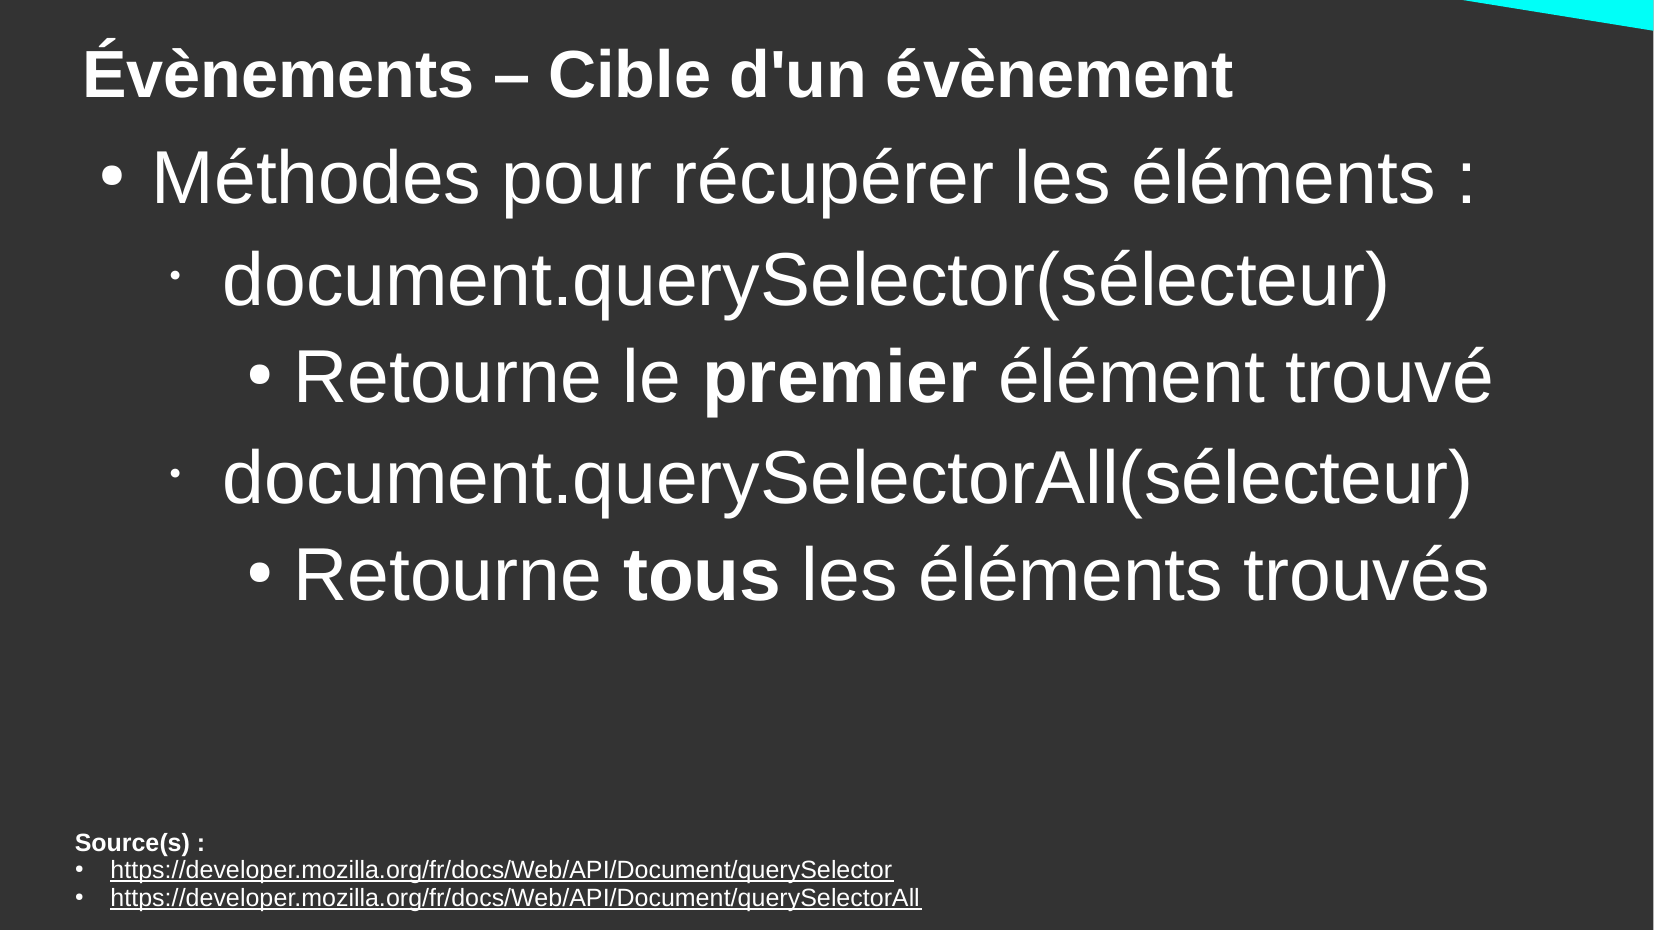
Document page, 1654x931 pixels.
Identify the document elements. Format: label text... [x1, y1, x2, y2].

list Méthodes pour récupérer les éléments : document.querySelector(sélecteur) Retourne le premier élément trouvé document.querySelectorAll(sélecteur) Retourne tous les éléments trouvés [80, 135, 1620, 709]
text_box [1462, 0, 1654, 31]
text_box Source(s) : https://developer.mozilla.org/fr/docs/Web/API/Document/querySelector https://developer.mozilla.org/fr/docs/Web/API/Document/querySelectorAll [60, 820, 1583, 920]
title Évènements – Cible d'un évènement [82, 37, 1571, 114]
